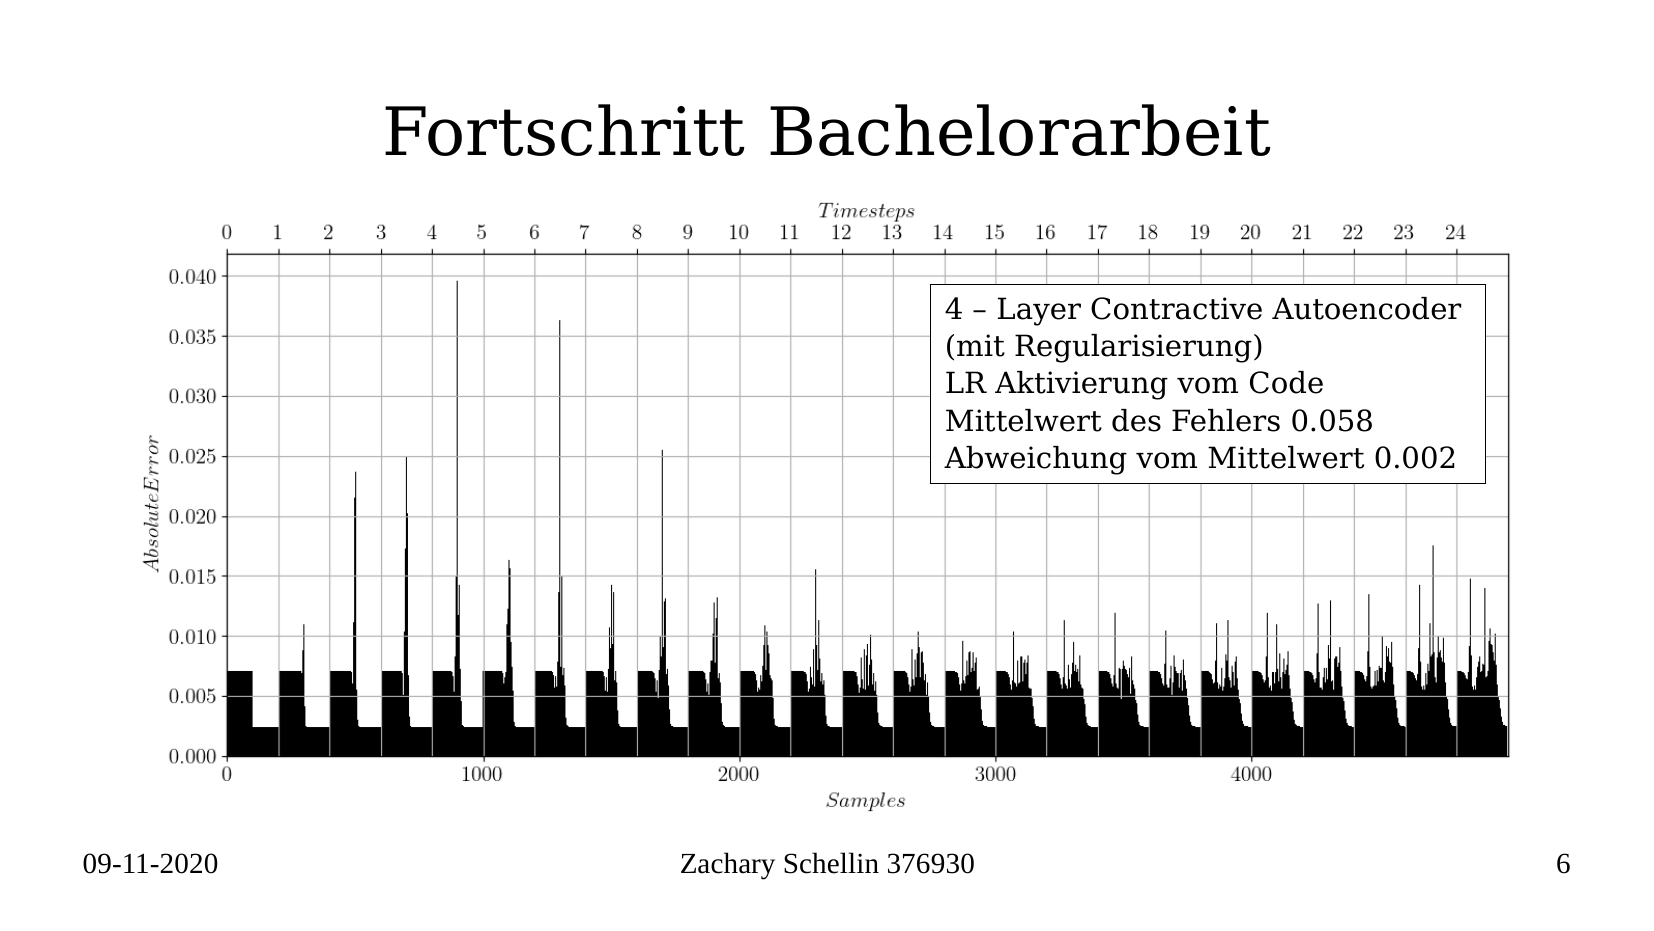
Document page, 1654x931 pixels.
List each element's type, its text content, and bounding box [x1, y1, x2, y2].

picture [120, 179, 1531, 835]
title Fortschritt Bachelorarbeit [82, 54, 1572, 211]
text_box 4 – Layer Contractive Autoencoder (mit Regularisierung) LR Aktivierung vom Code Mittelwert des Fehlers 0.058 Abweichung vom Mittelwert 0.002 [930, 284, 1486, 484]
